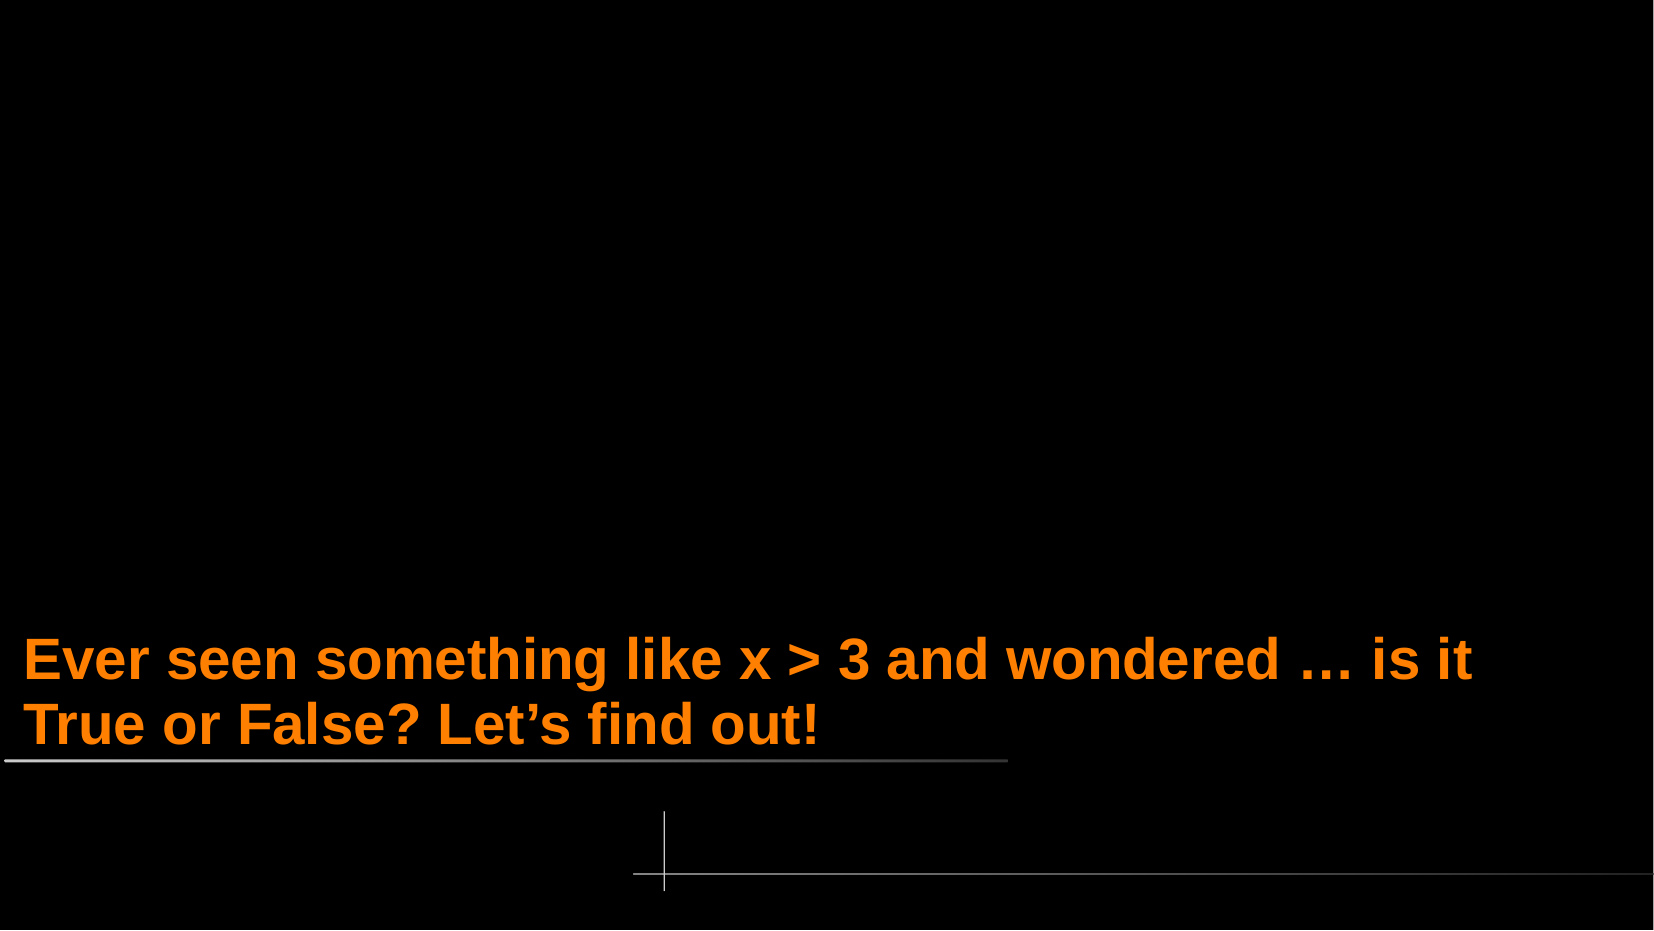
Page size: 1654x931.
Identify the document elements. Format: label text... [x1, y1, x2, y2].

title Ever seen something like x > 3 and wondered … is it True or False? Let’s find out! [23, 626, 1501, 757]
